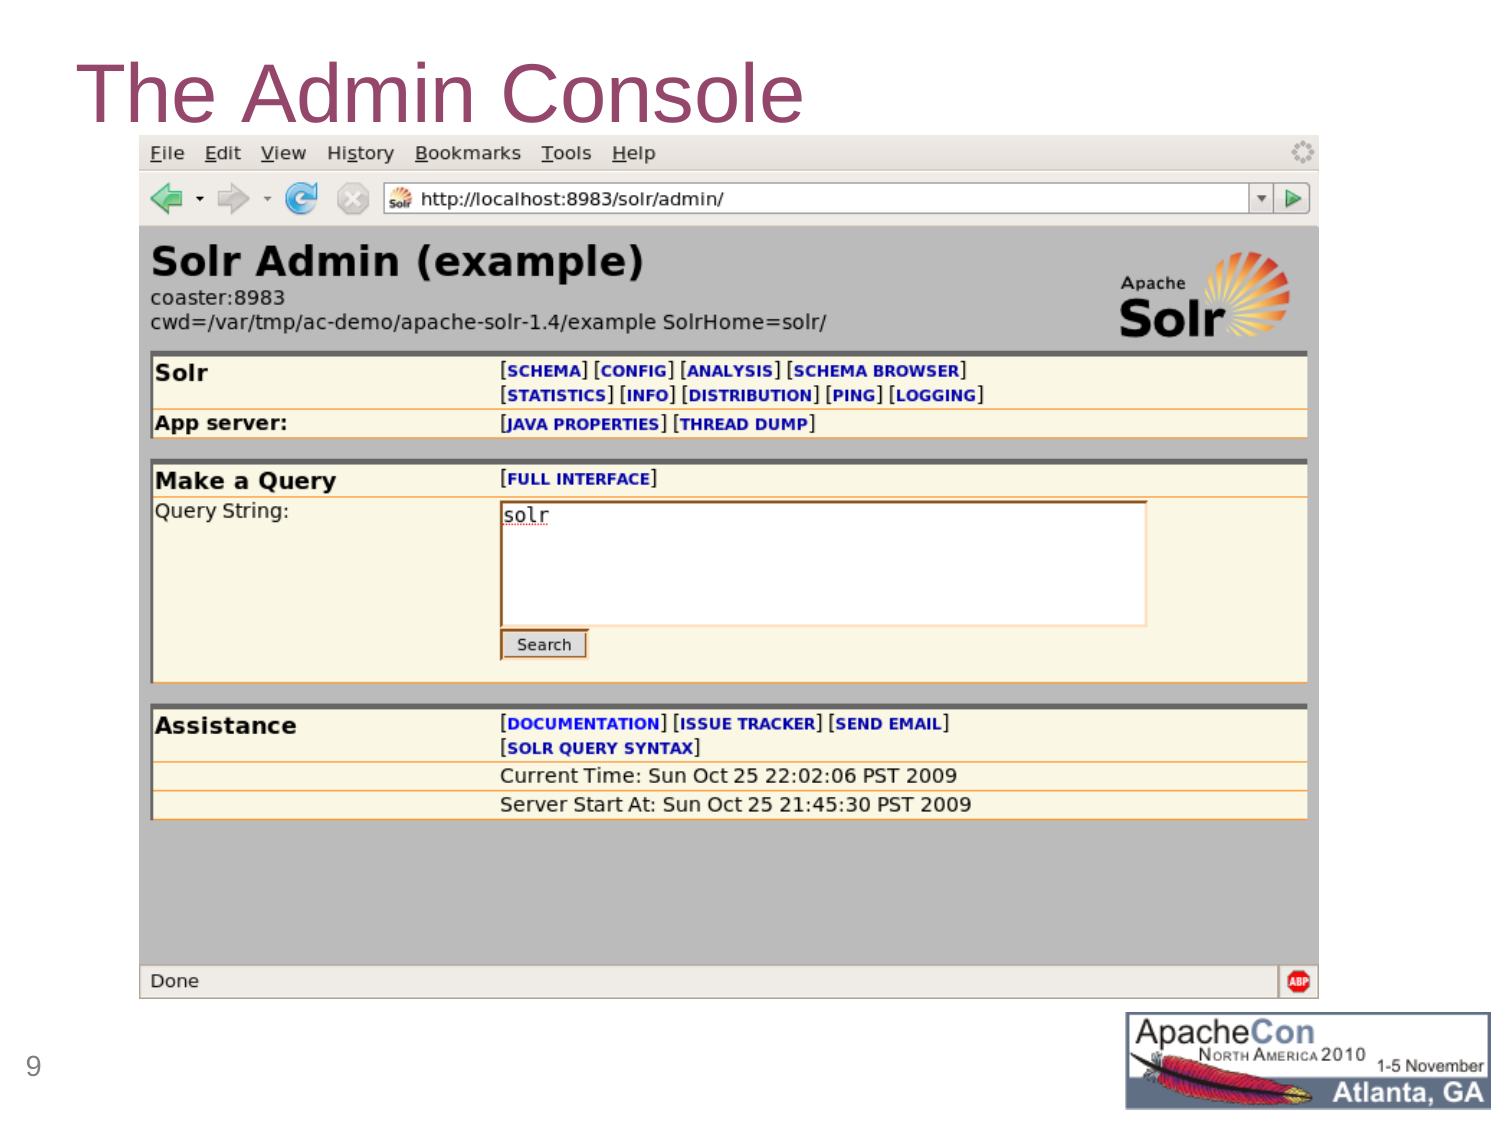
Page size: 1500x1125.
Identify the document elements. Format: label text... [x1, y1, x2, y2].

title The Admin Console [75, 0, 1425, 188]
picture [139, 135, 1319, 999]
picture [1125, 1012, 1491, 1110]
